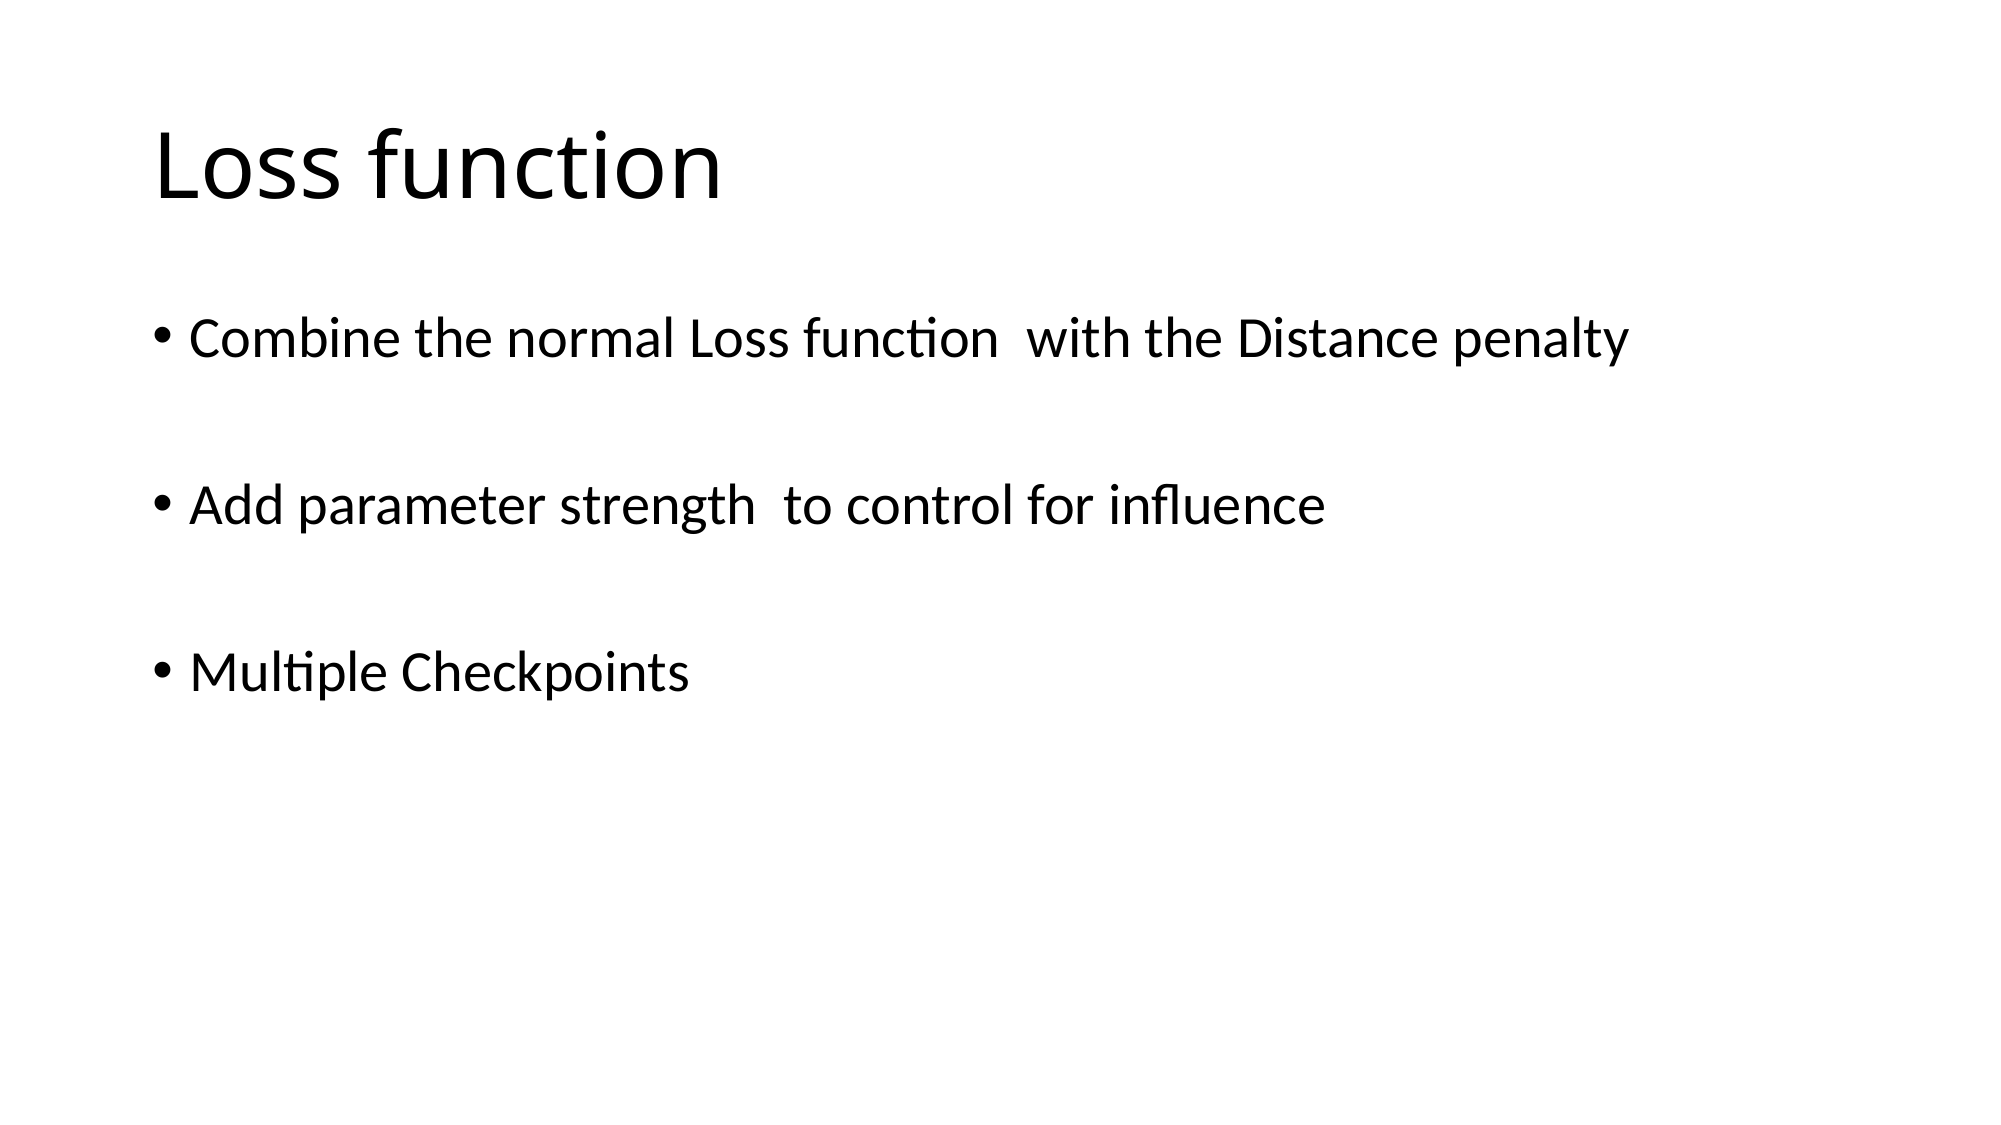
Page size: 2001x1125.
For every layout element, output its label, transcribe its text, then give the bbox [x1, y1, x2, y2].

list Combine the normal Loss function with the Distance penalty Add parameter strength to control for influence Multiple Checkpoints [137, 299, 1863, 1014]
title Loss function [137, 59, 1863, 278]
